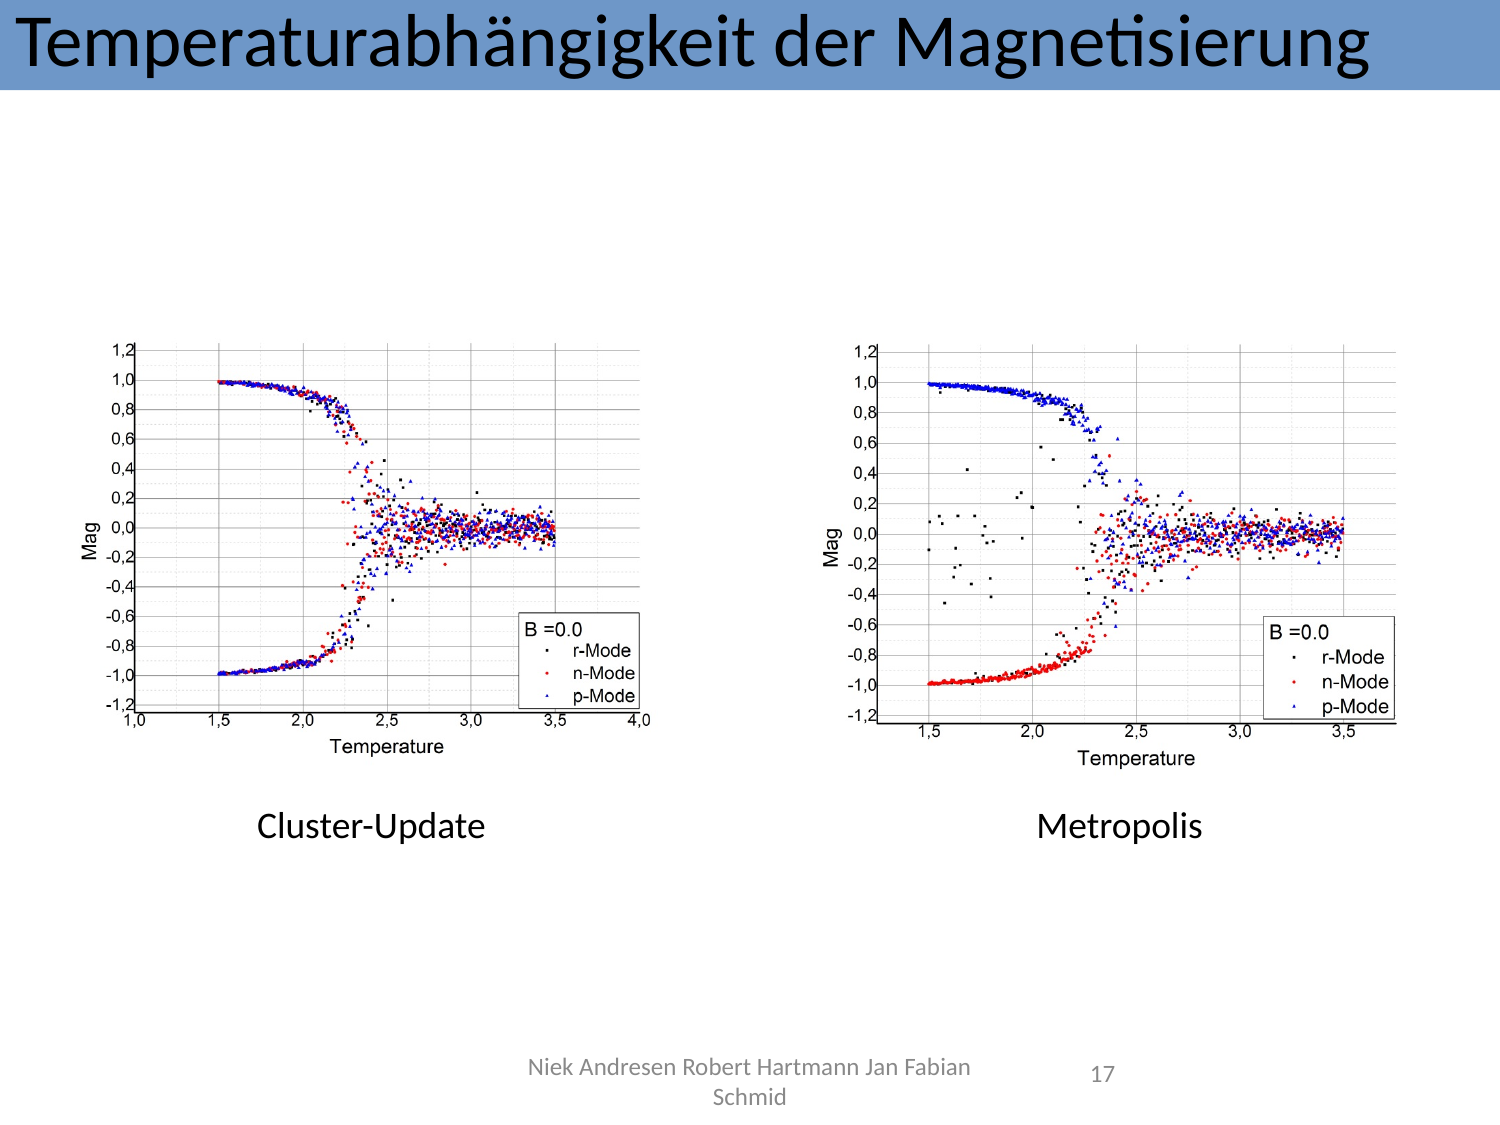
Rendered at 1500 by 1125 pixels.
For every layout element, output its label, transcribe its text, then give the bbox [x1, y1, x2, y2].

text_box <Nummer> [1074, 1042, 1426, 1103]
text_box Cluster-Update [242, 793, 502, 854]
text_box Temperaturabhängigkeit der Magnetisierung [0, 0, 1500, 91]
text_box Metropolis [1021, 793, 1219, 854]
text_box Niek Andresen Robert Hartmann Jan Fabian Schmid [512, 1042, 988, 1103]
picture [2, 283, 1500, 811]
